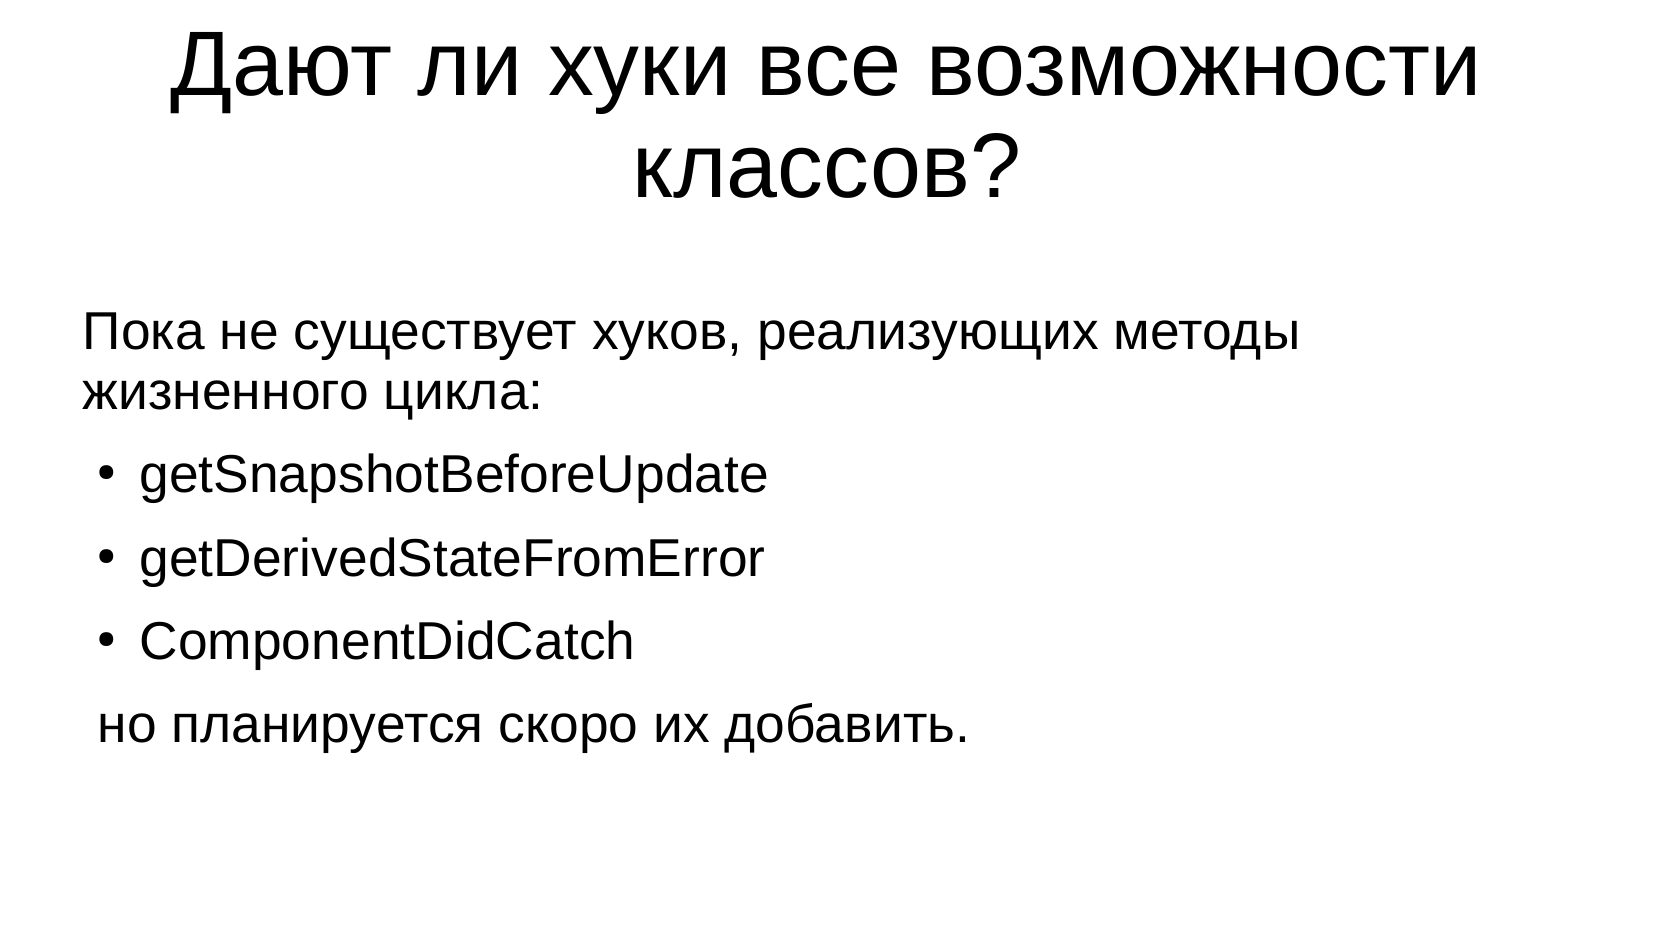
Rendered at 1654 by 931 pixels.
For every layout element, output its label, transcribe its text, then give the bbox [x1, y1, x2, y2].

title Дают ли хуки все возможности классов? [82, 12, 1571, 217]
list Пока не существует хуков, реализующих методы жизненного цикла: getSnapshotBeforeUpdate getDerivedStateFromError ComponentDidCatch но планируется скоро их добавить. [82, 217, 1571, 758]
